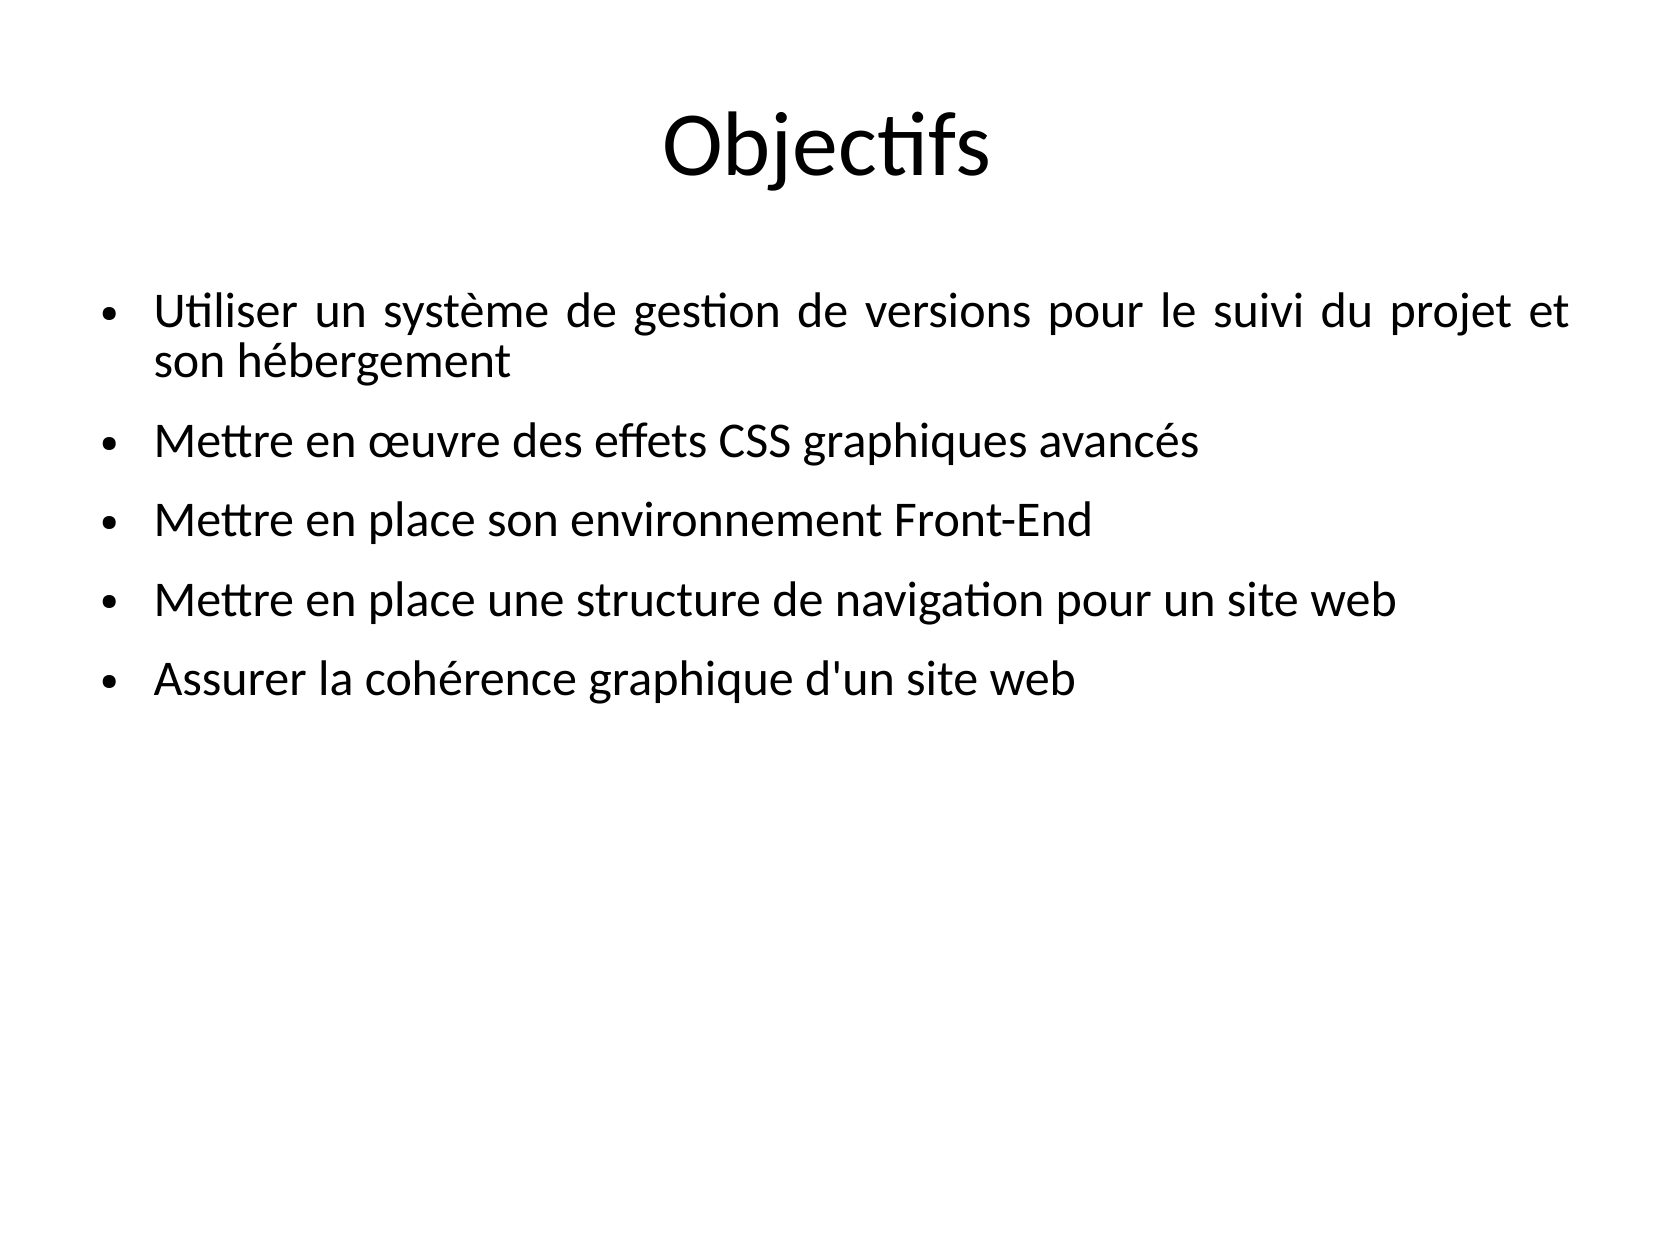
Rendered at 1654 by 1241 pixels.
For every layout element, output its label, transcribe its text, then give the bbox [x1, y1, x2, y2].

title Objectifs [82, 49, 1571, 257]
list Utiliser un système de gestion de versions pour le suivi du projet et son hébergement Mettre en œuvre des effets CSS graphiques avancés Mettre en place son environnement Front-End Mettre en place une structure de navigation pour un site web Assurer la cohérence graphique d'un site web [82, 290, 1571, 1109]
